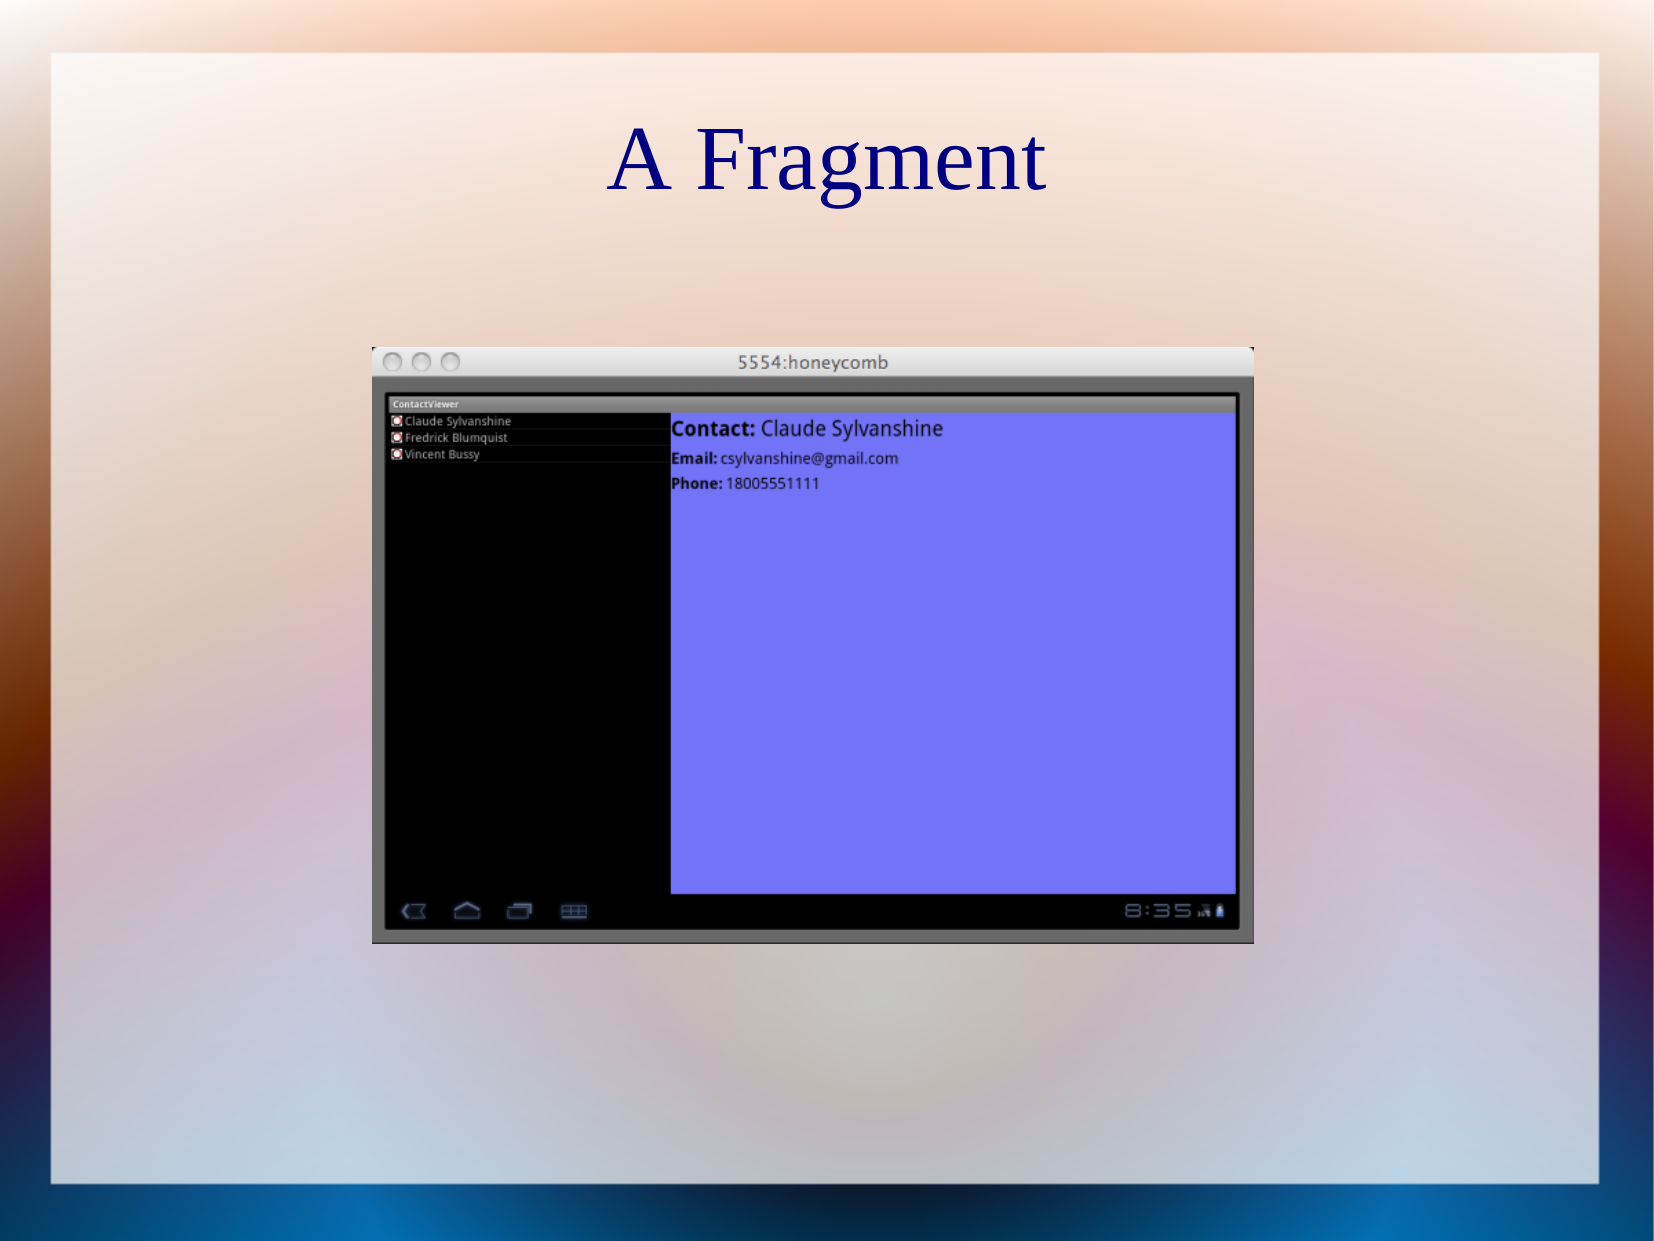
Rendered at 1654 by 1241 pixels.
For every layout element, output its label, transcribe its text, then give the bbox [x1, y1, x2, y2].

picture [0, 0, 1654, 1241]
title A Fragment [82, 55, 1571, 263]
